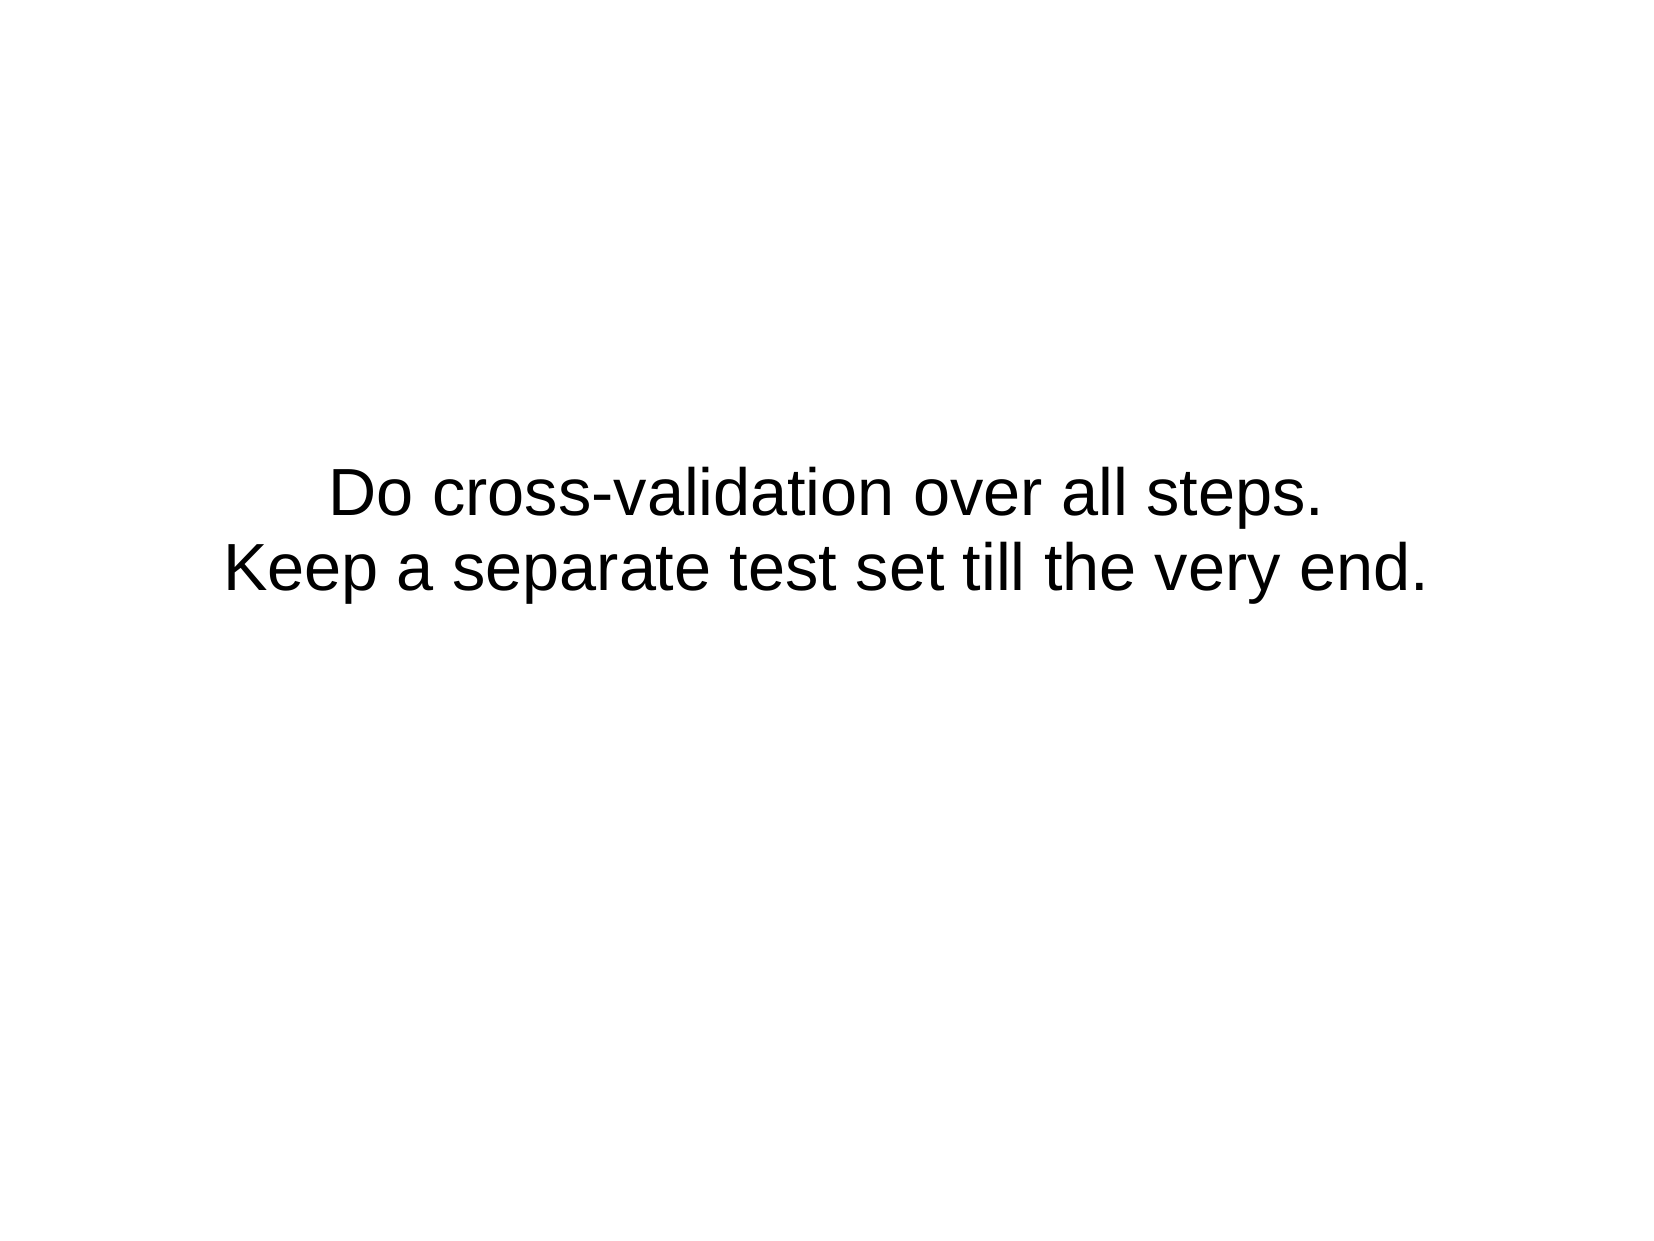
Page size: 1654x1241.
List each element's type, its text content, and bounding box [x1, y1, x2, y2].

subtitle Do cross-validation over all steps. Keep a separate test set till the very end. [82, 49, 1571, 1010]
